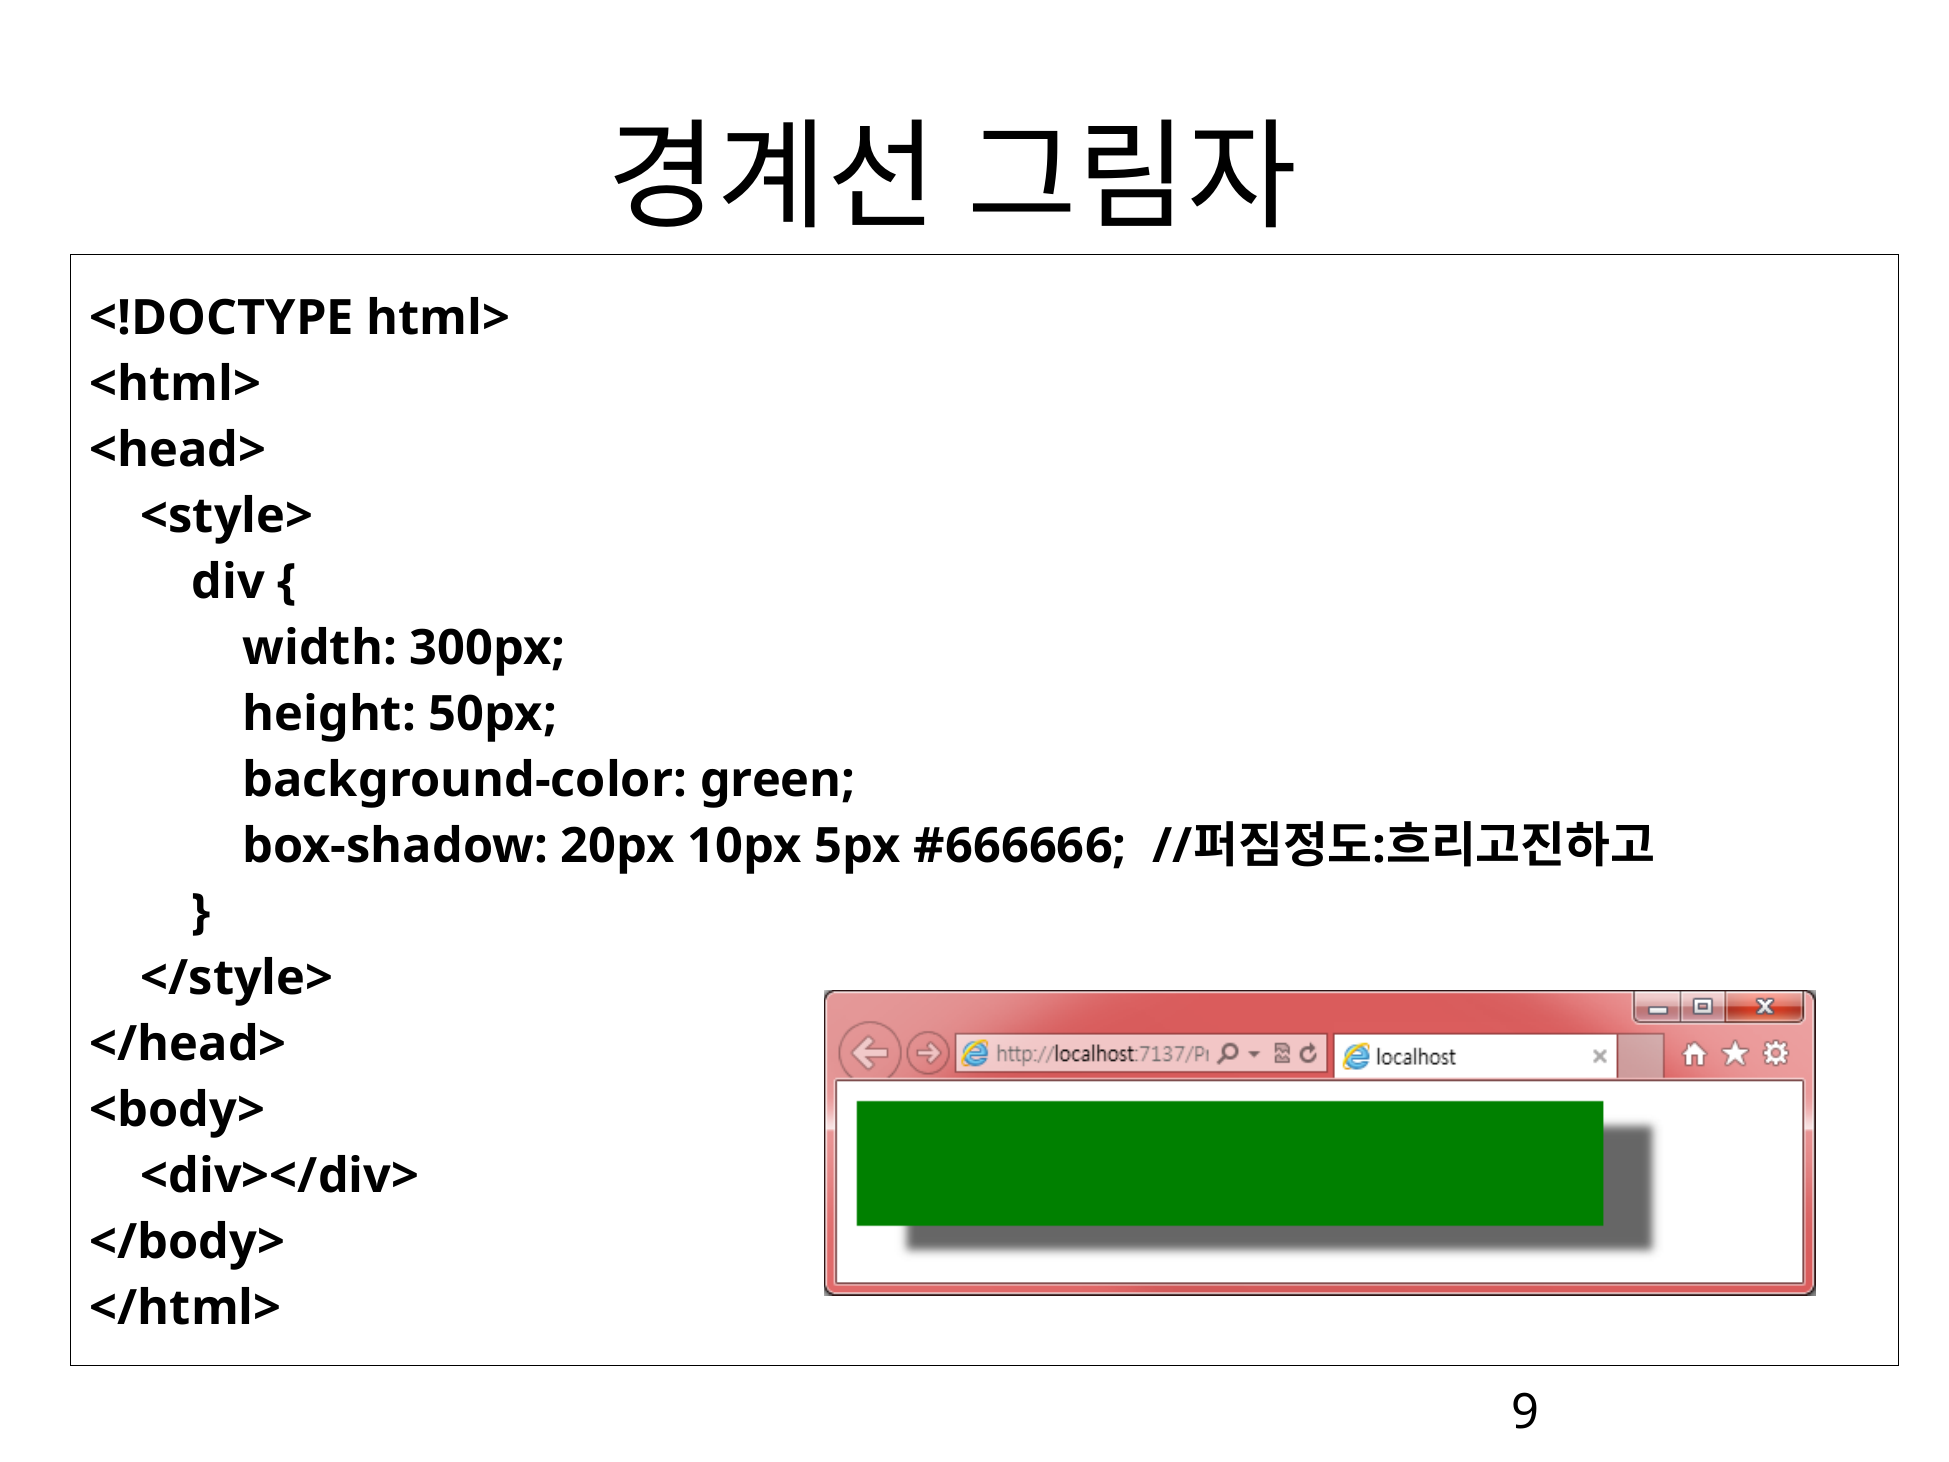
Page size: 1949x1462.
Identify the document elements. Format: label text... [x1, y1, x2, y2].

text_box <!DOCTYPE html> <html> <head> <style> div { width: 300px; height: 50px; background-color: green; box-shadow: 20px 10px 5px #666666; //퍼짐정도:흐리고진하고 } </style> </head> <body> <div></div> </body> </html> [70, 254, 1899, 1366]
picture [824, 990, 1816, 1296]
slide_number <숫자> [1496, 1372, 1899, 1462]
title 경계선 그림자 [156, 92, 1749, 254]
